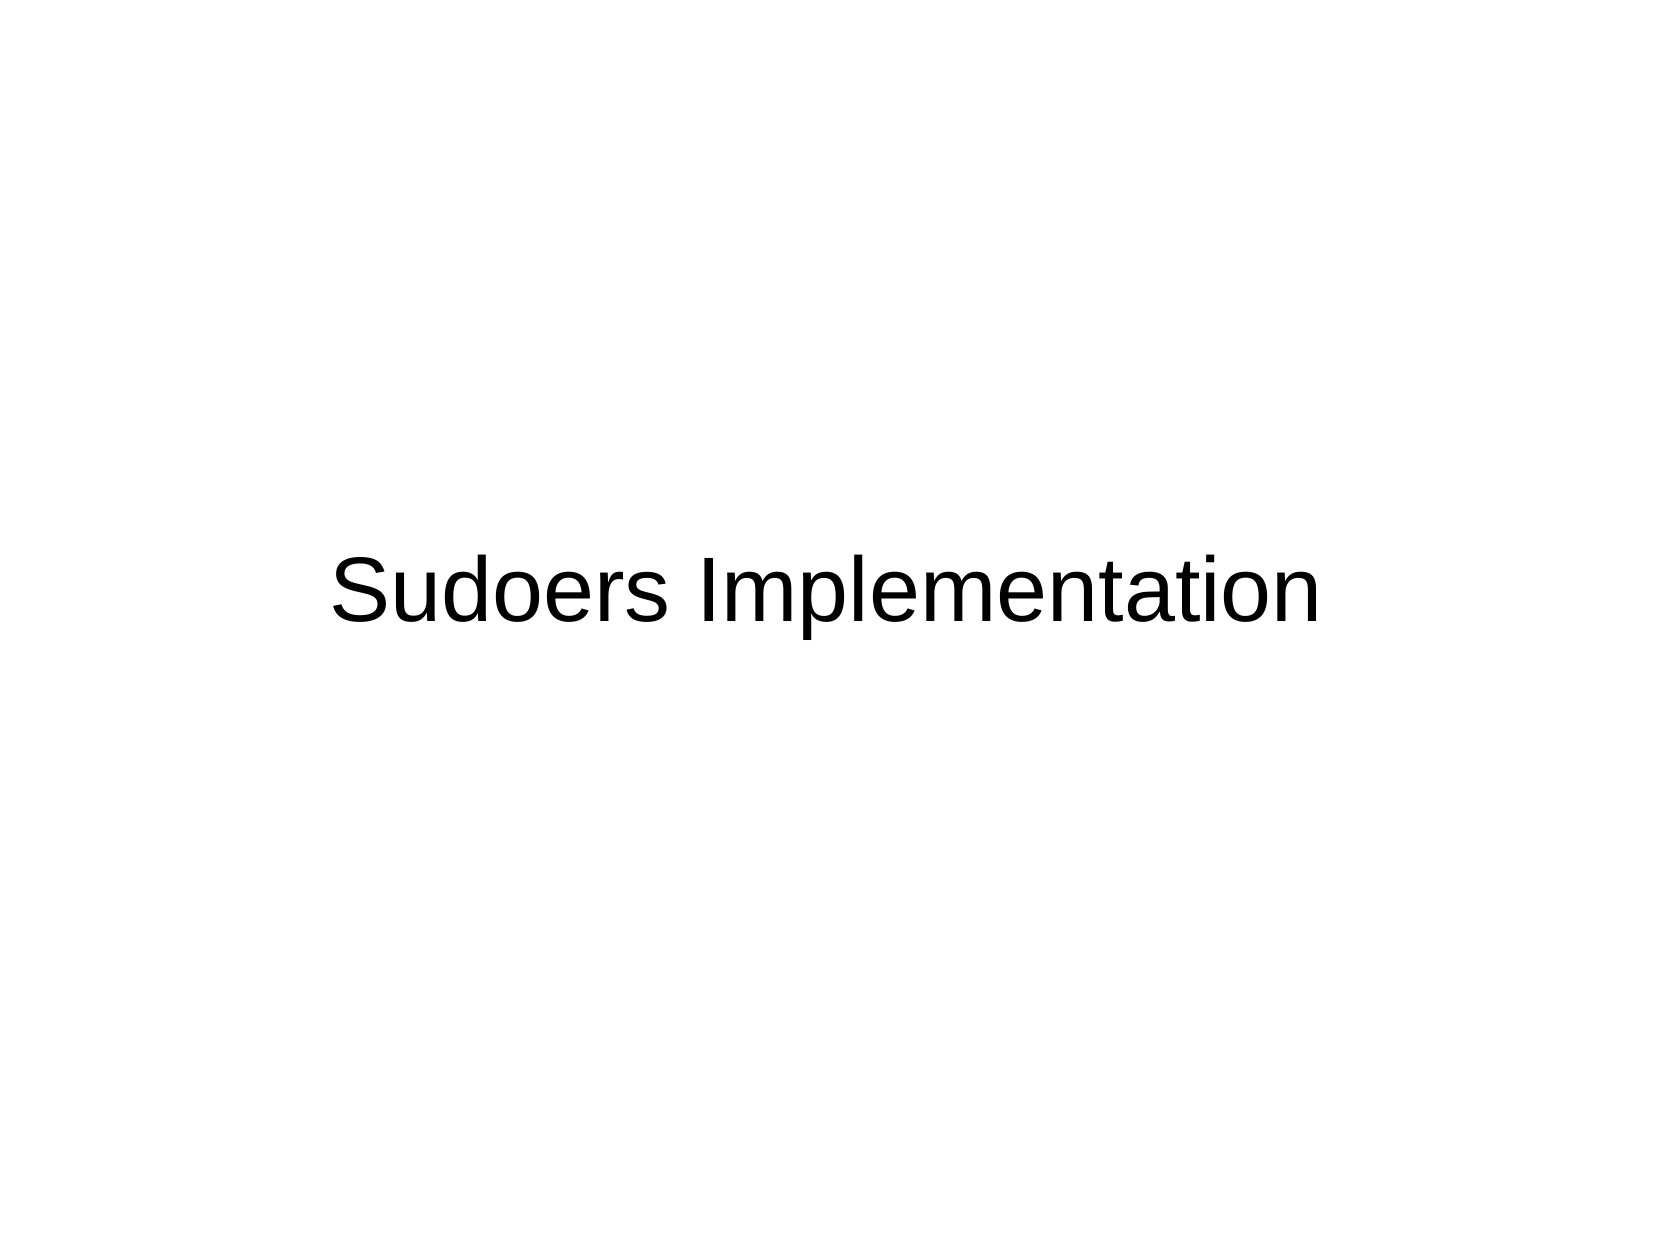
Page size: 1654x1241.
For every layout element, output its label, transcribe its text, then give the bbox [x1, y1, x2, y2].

title Sudoers Implementation [82, 486, 1571, 694]
